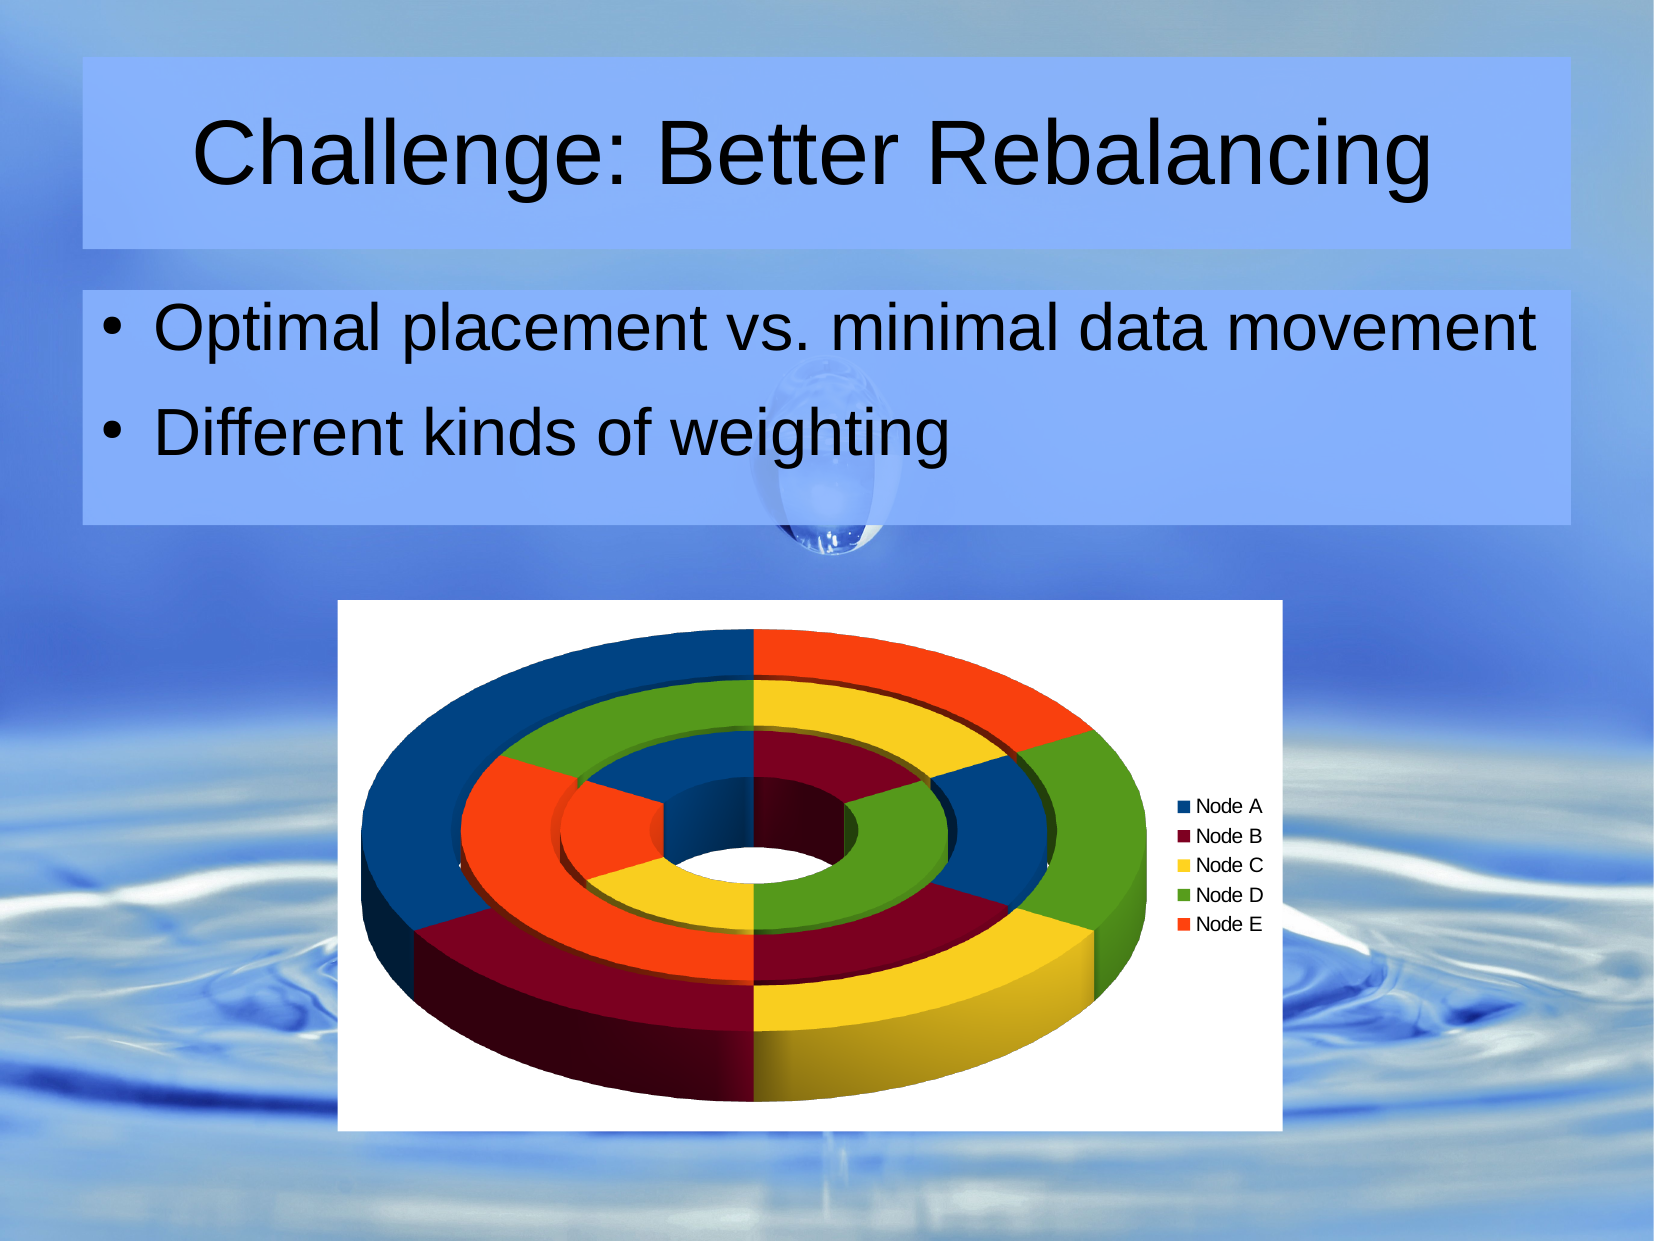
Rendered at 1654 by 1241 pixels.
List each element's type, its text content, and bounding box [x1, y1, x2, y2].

chart [337, 600, 1283, 1132]
title Challenge: Better Rebalancing [82, 56, 1571, 250]
list Optimal placement vs. minimal data movement Different kinds of weighting [82, 290, 1571, 526]
picture [0, 0, 1654, 1241]
